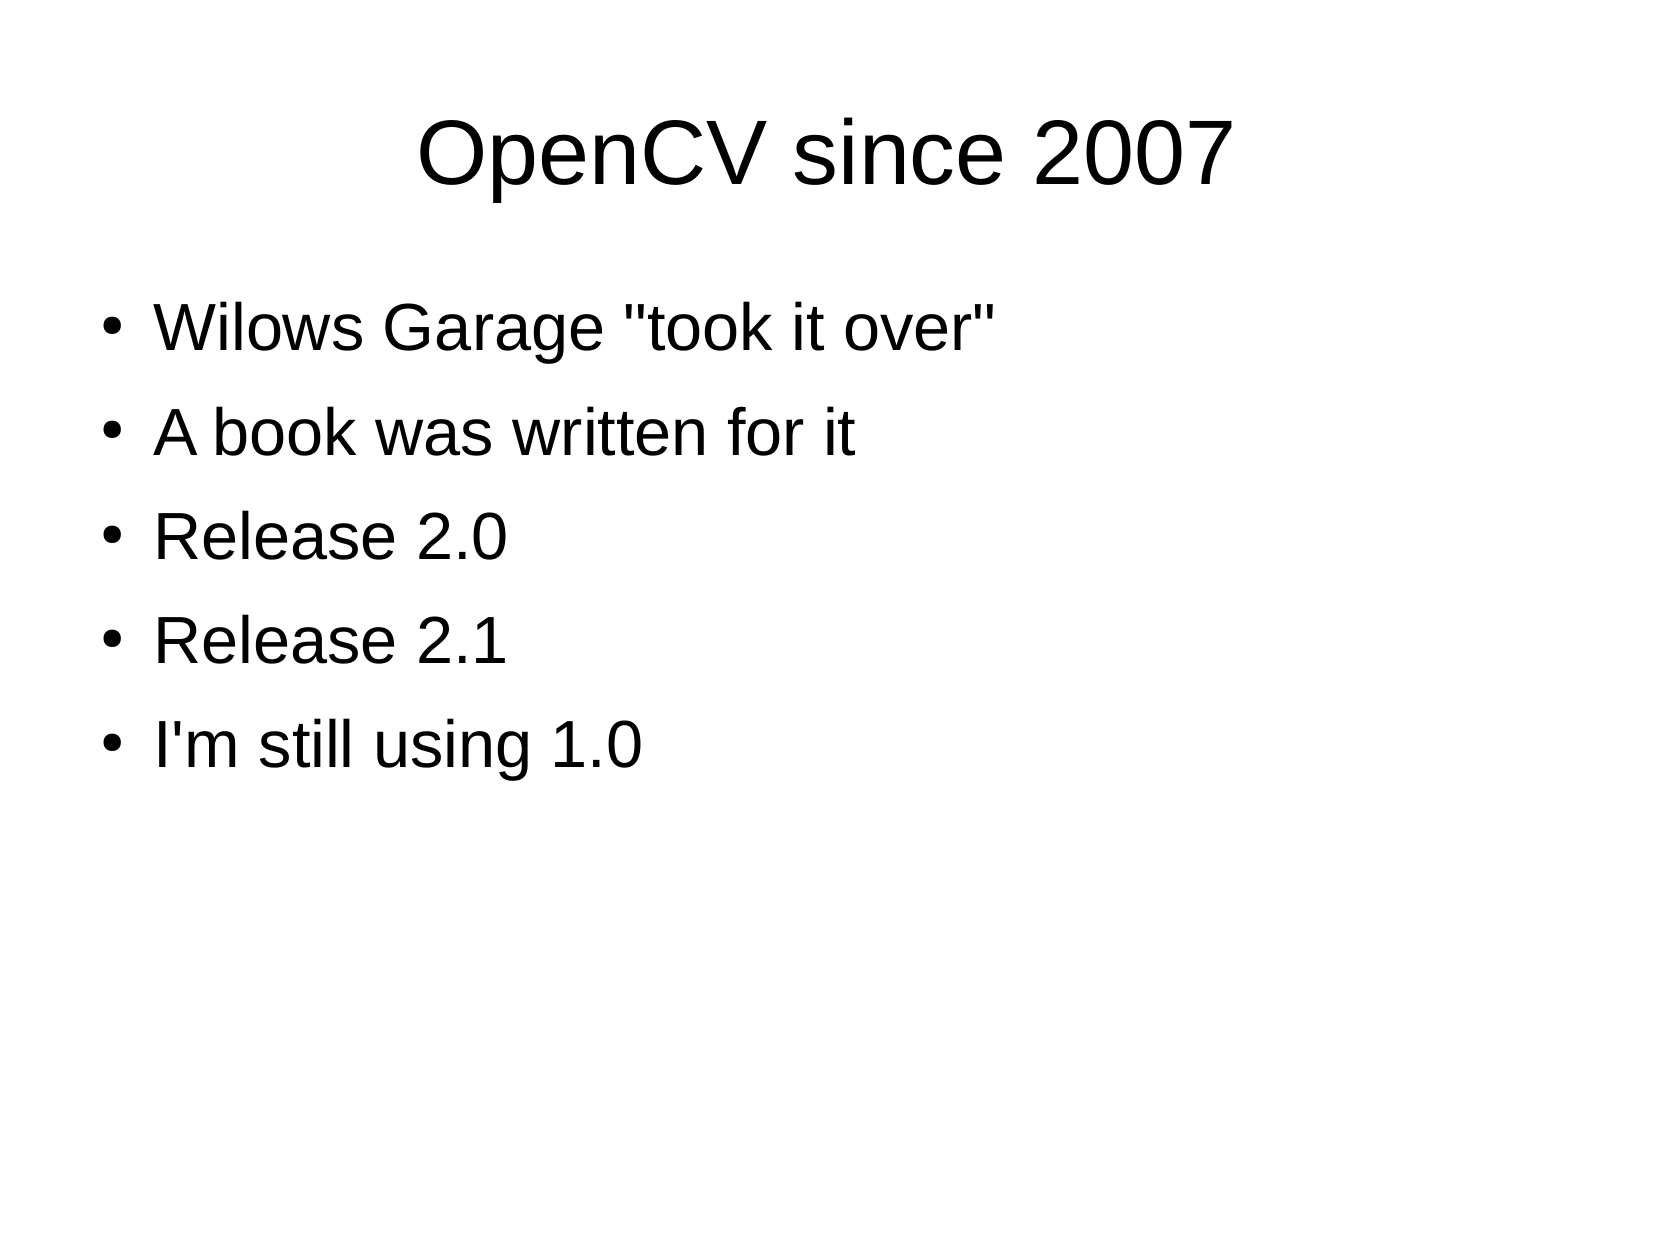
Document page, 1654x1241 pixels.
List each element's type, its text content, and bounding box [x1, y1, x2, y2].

title OpenCV since 2007 [82, 56, 1571, 250]
list Wilows Garage "took it over" A book was written for it Release 2.0 Release 2.1 I'm still using 1.0 [82, 290, 1571, 1094]
